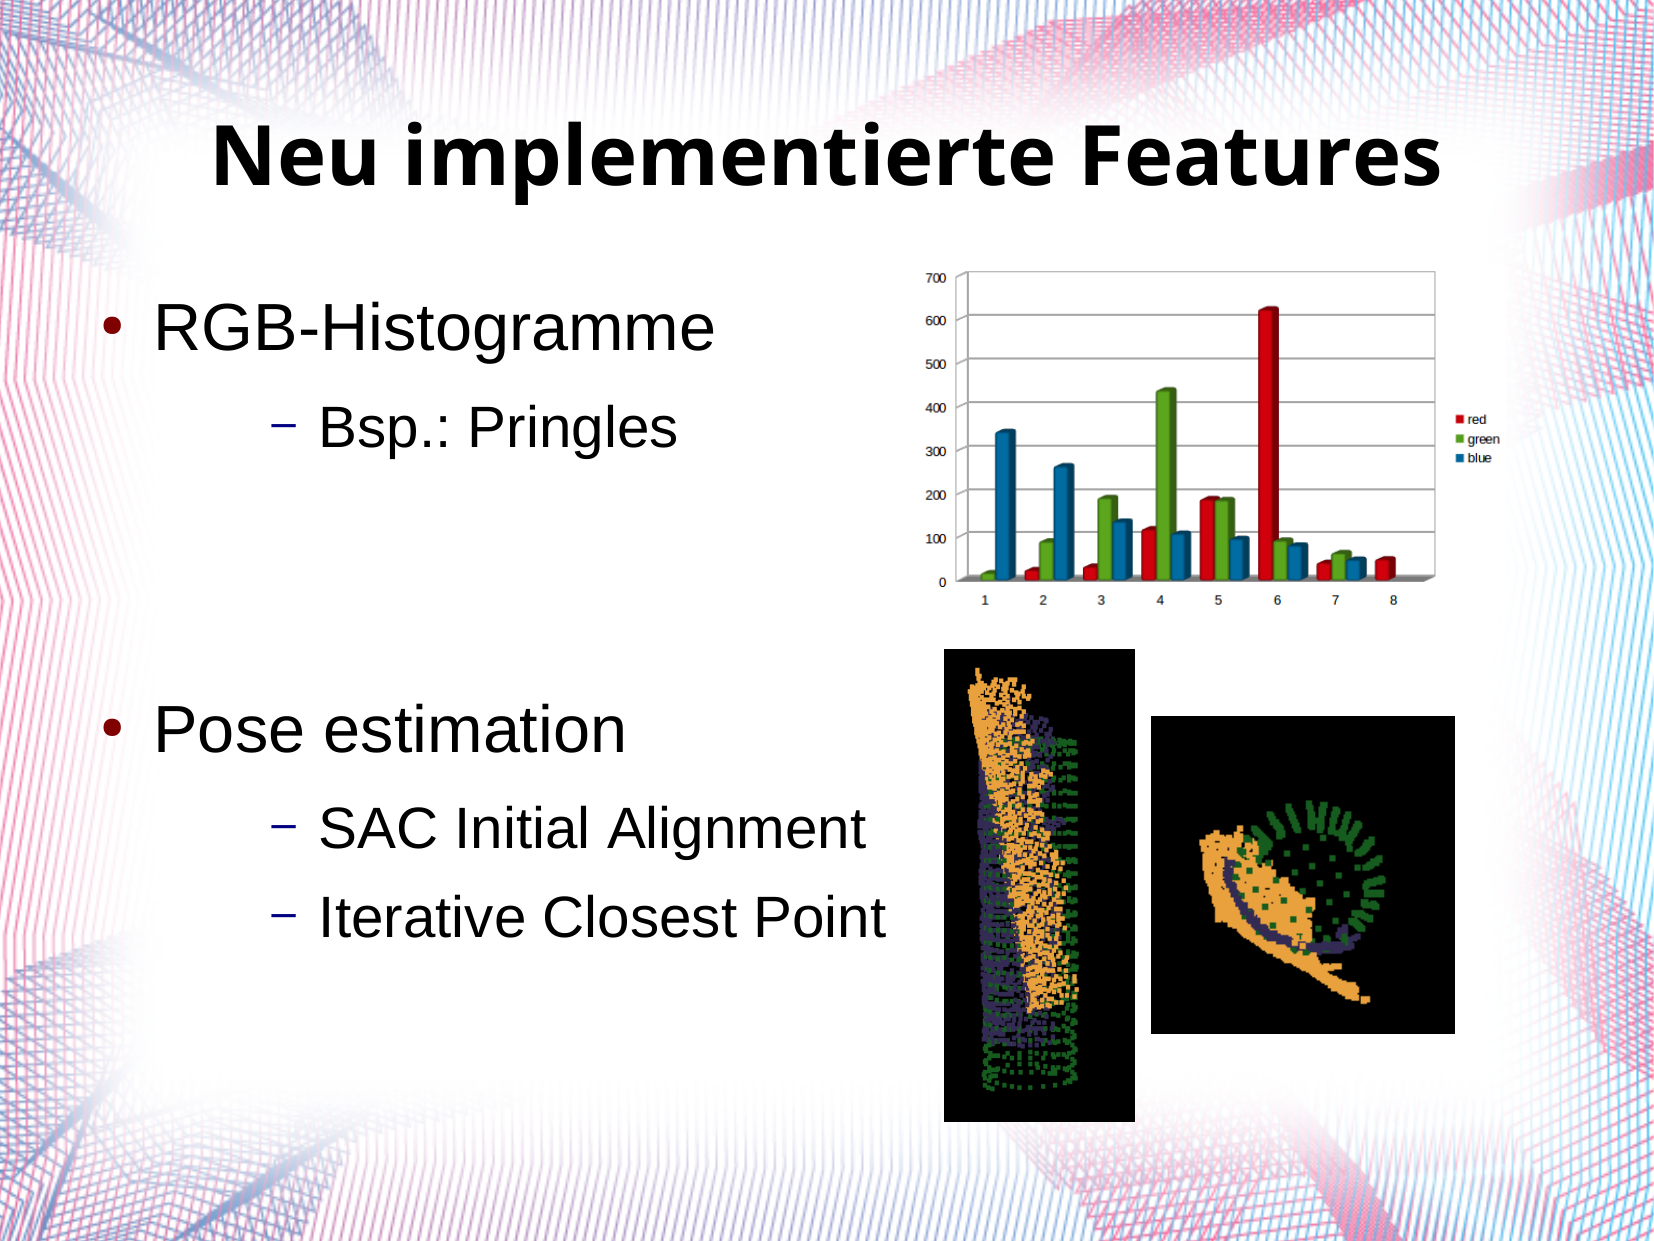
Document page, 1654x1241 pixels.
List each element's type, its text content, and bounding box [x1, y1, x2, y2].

picture [0, 0, 1654, 1241]
list RGB-Histogramme Bsp.: Pringles Pose estimation SAC Initial Alignment Iterative Closest Point [82, 290, 1571, 1109]
title Neu implementierte Features [82, 49, 1571, 257]
